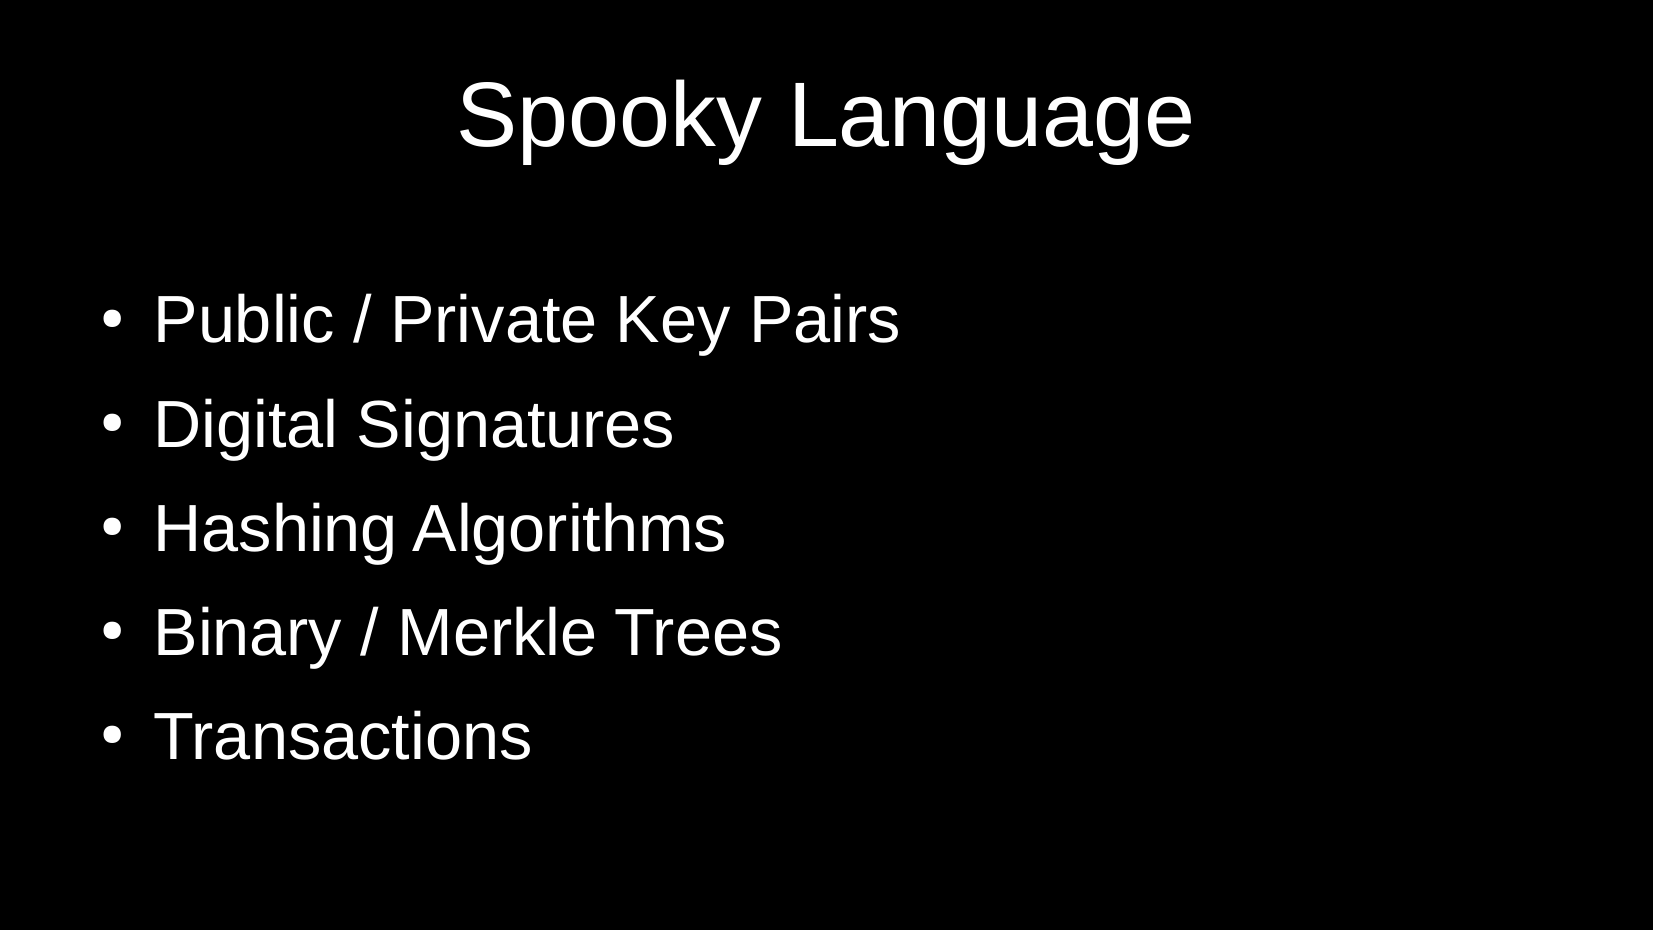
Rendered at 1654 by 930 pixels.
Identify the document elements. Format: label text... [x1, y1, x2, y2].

title Spooky Language [82, 37, 1571, 193]
list Public / Private Key Pairs Digital Signatures Hashing Algorithms Binary / Merkle Trees Transactions [82, 282, 1571, 822]
